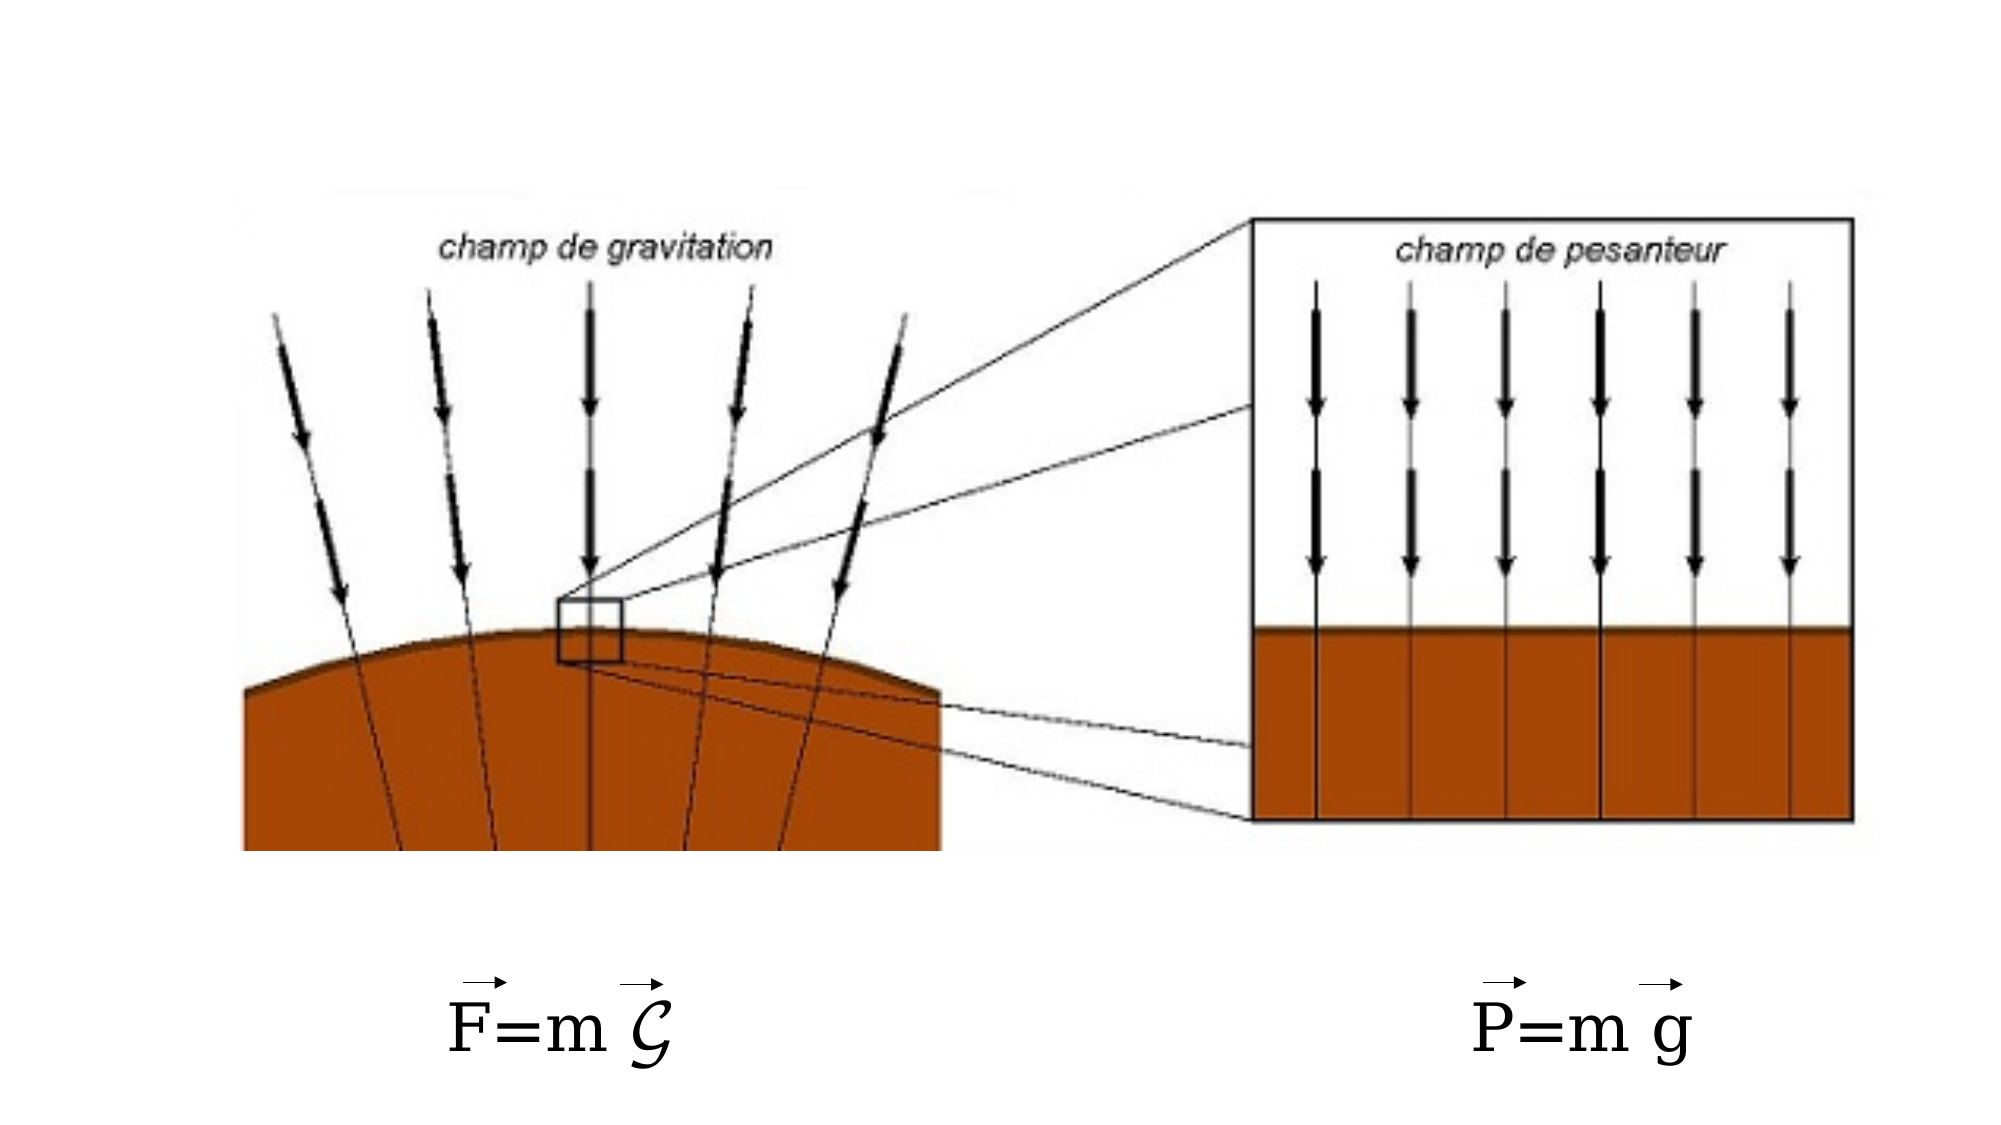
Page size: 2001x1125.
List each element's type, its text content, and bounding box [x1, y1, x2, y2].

text_box P=m g [1455, 977, 1710, 1073]
text_box F=m 𝒢 [432, 977, 692, 1073]
picture [236, 187, 1884, 851]
